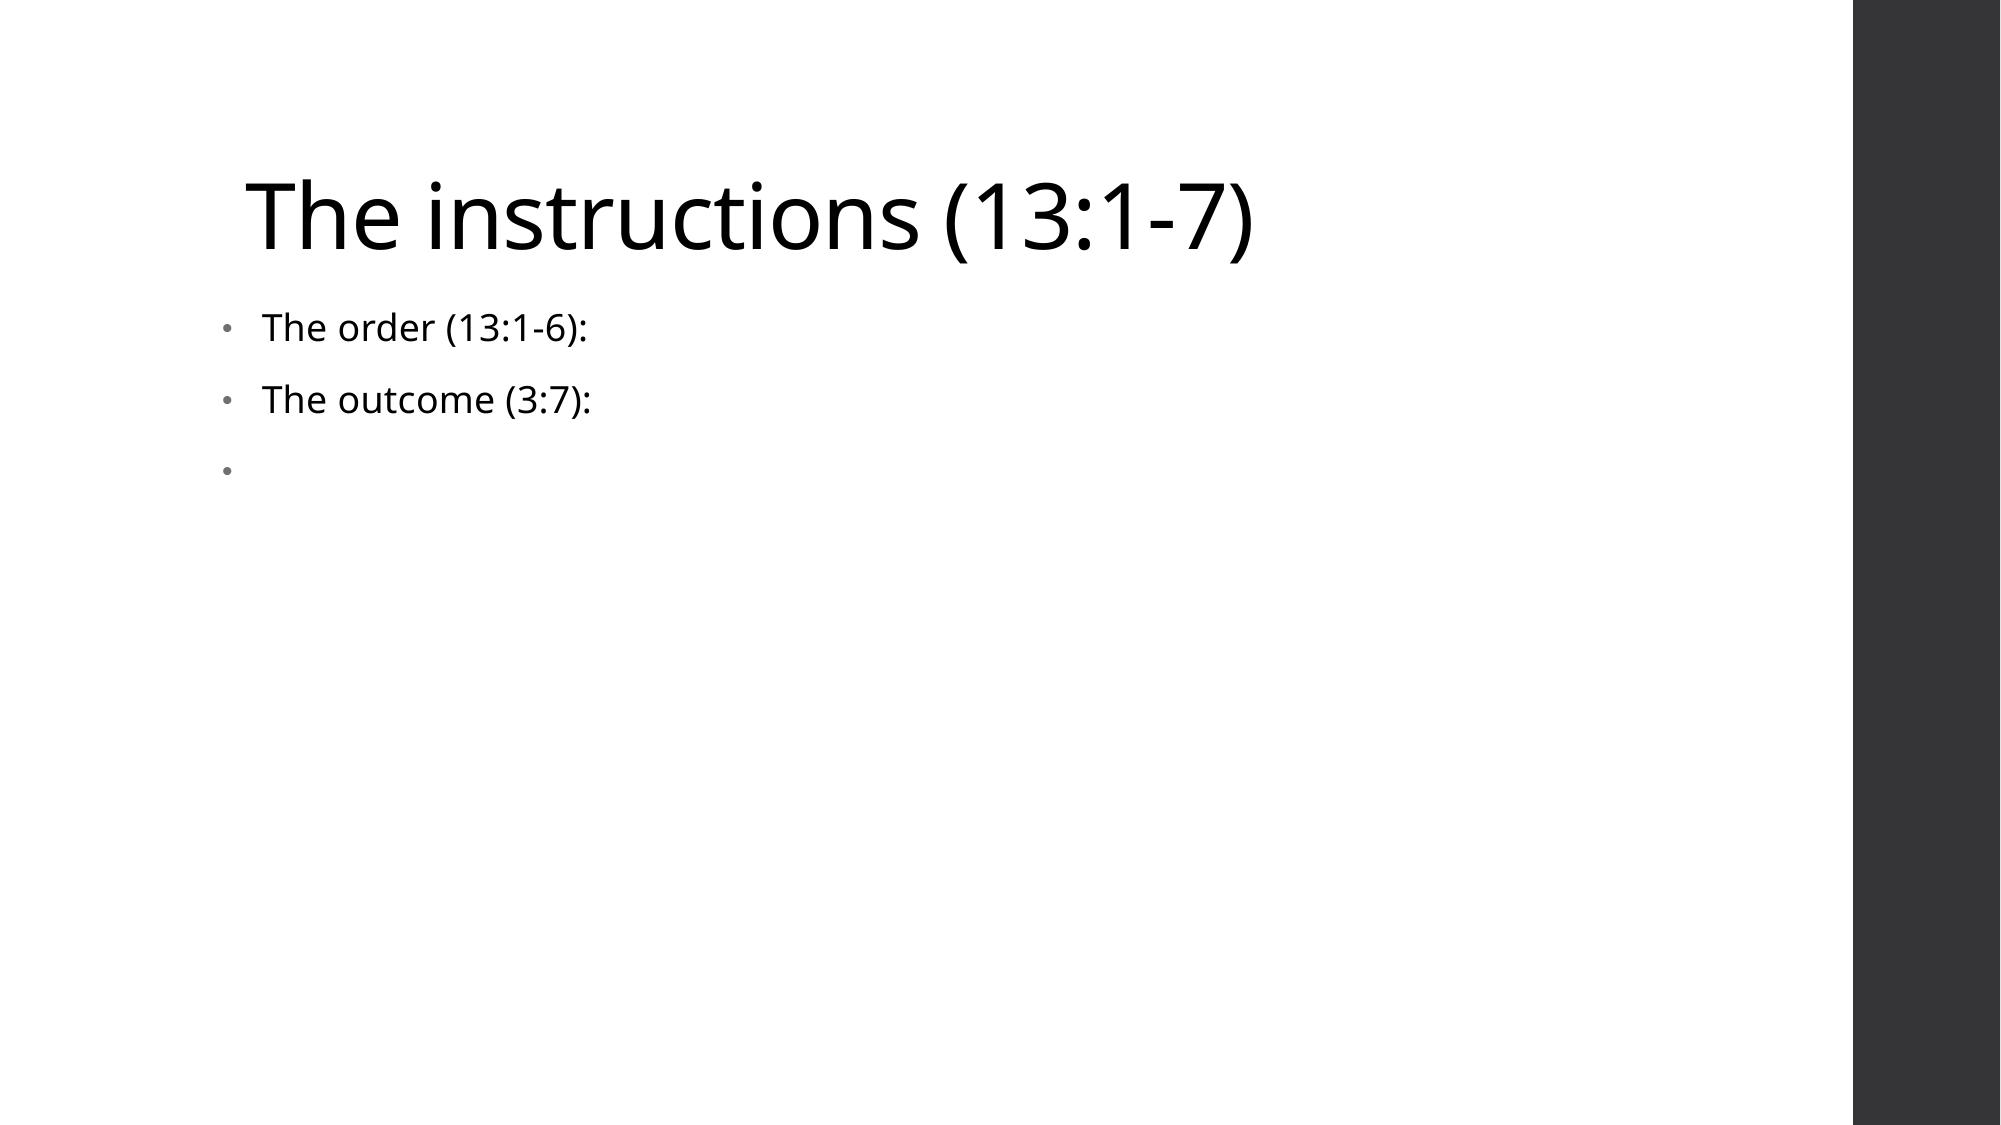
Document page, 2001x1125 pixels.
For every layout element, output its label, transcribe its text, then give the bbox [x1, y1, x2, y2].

list The order (13:1-6): The outcome (3:7): [206, 299, 1617, 1014]
title The instructions (13:1-7) [206, 60, 1797, 278]
